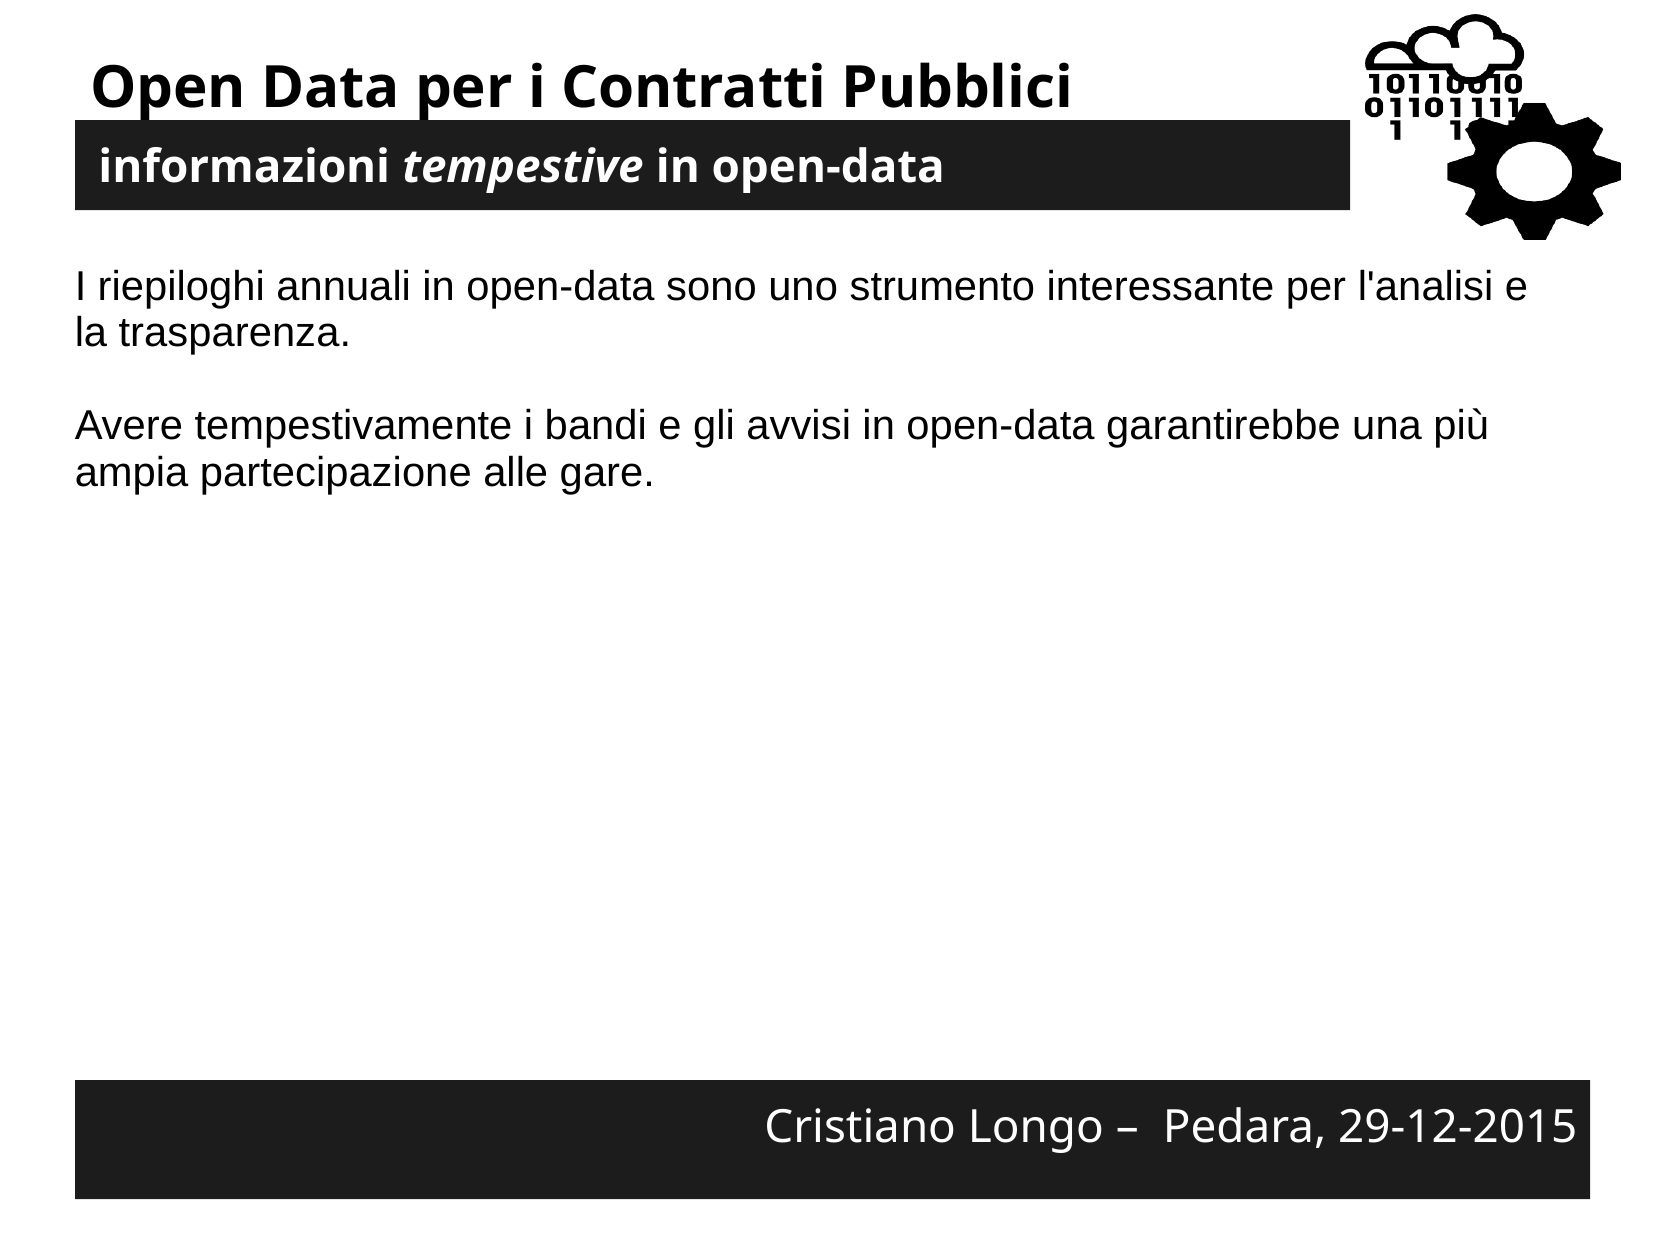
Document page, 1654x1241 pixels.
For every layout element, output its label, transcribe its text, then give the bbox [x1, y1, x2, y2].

list informazioni tempestive in open-data [75, 120, 1351, 211]
text_box I riepiloghi annuali in open-data sono uno strumento interessante per l'analisi e la trasparenza. Avere tempestivamente i bandi e gli avvisi in open-data garantirebbe una più ampia partecipazione alle gare. [60, 255, 1546, 505]
picture [1365, 14, 1621, 241]
list Open Data per i Contratti Pubblici [75, 45, 1325, 120]
list Cristiano Longo – Pedara, 29-12-2015 [75, 1080, 1591, 1200]
